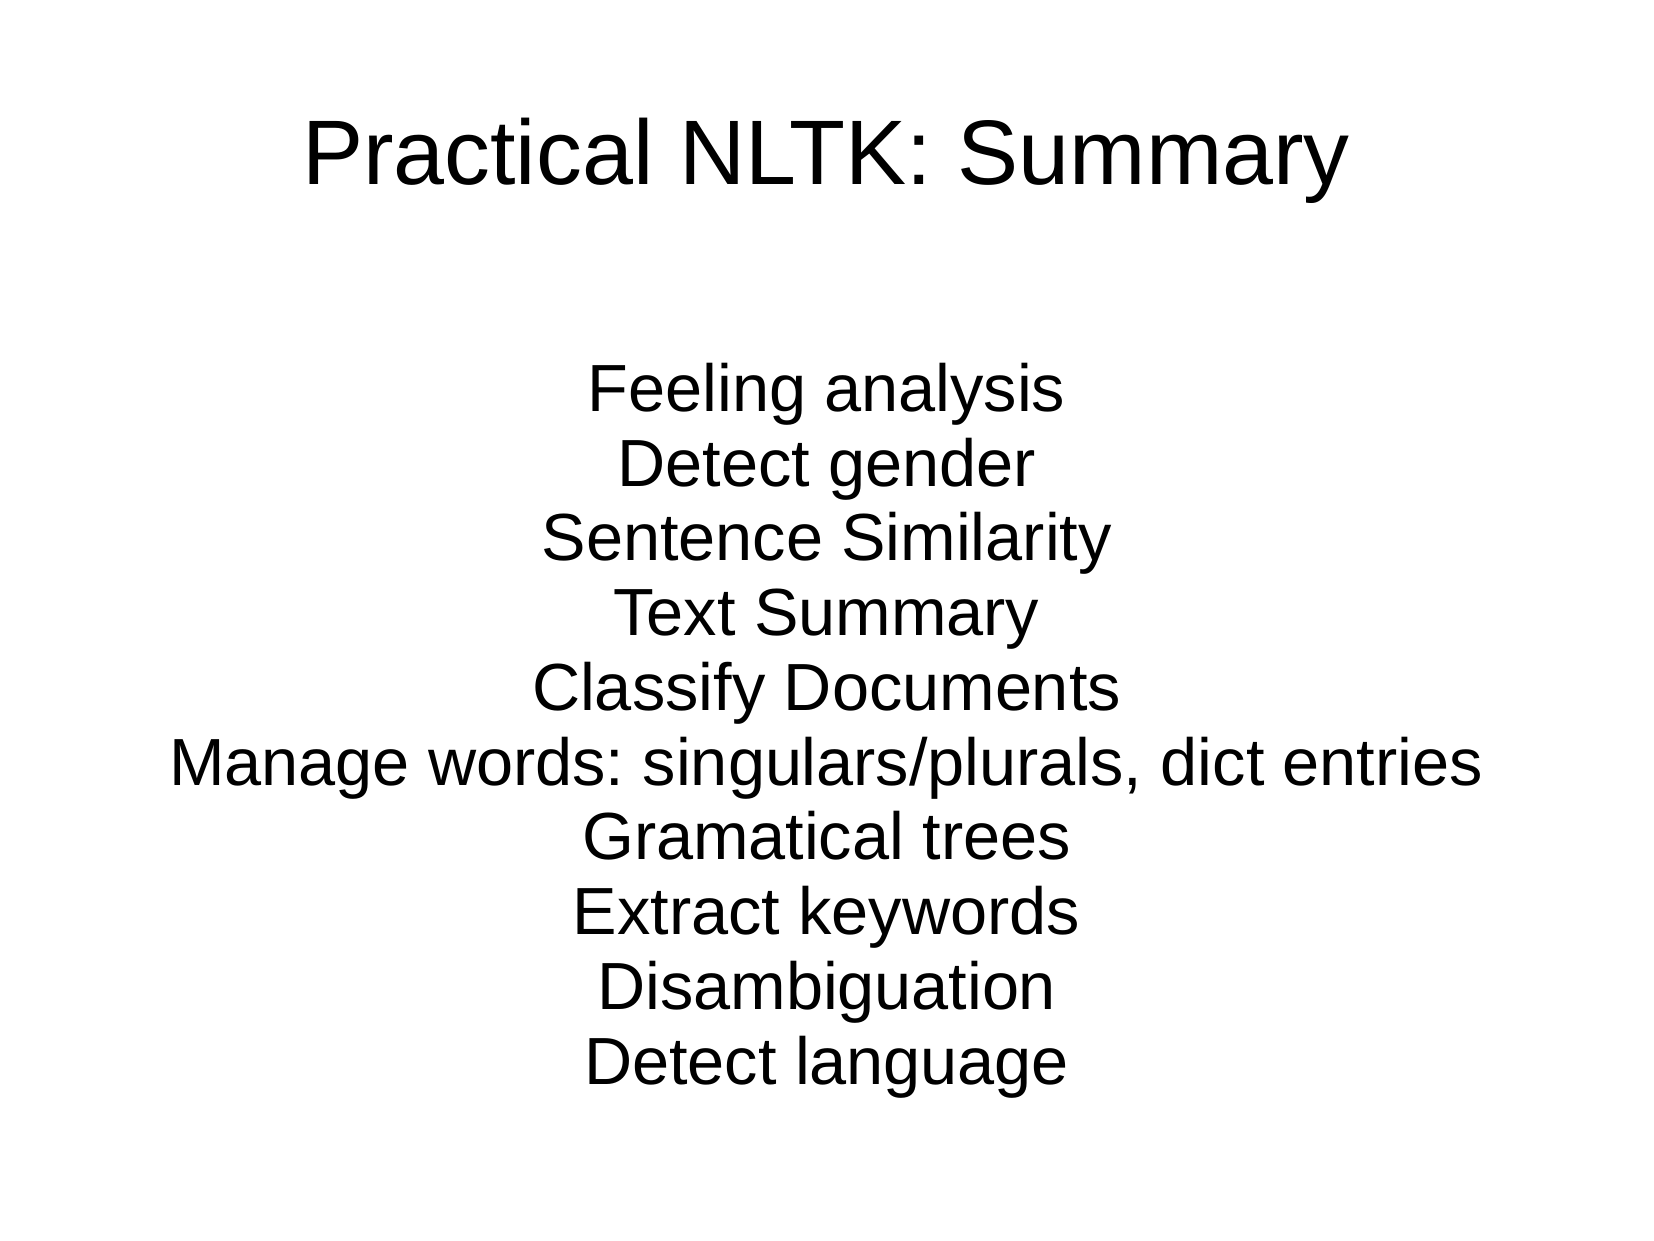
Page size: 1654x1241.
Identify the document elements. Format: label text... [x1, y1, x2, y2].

title Practical NLTK: Summary [82, 49, 1571, 201]
subtitle Feeling analysis Detect gender Sentence Similarity Text Summary Classify Documents Manage words: singulars/plurals, dict entries Gramatical trees Extract keywords Disambiguation Detect language [82, 201, 1571, 1099]
